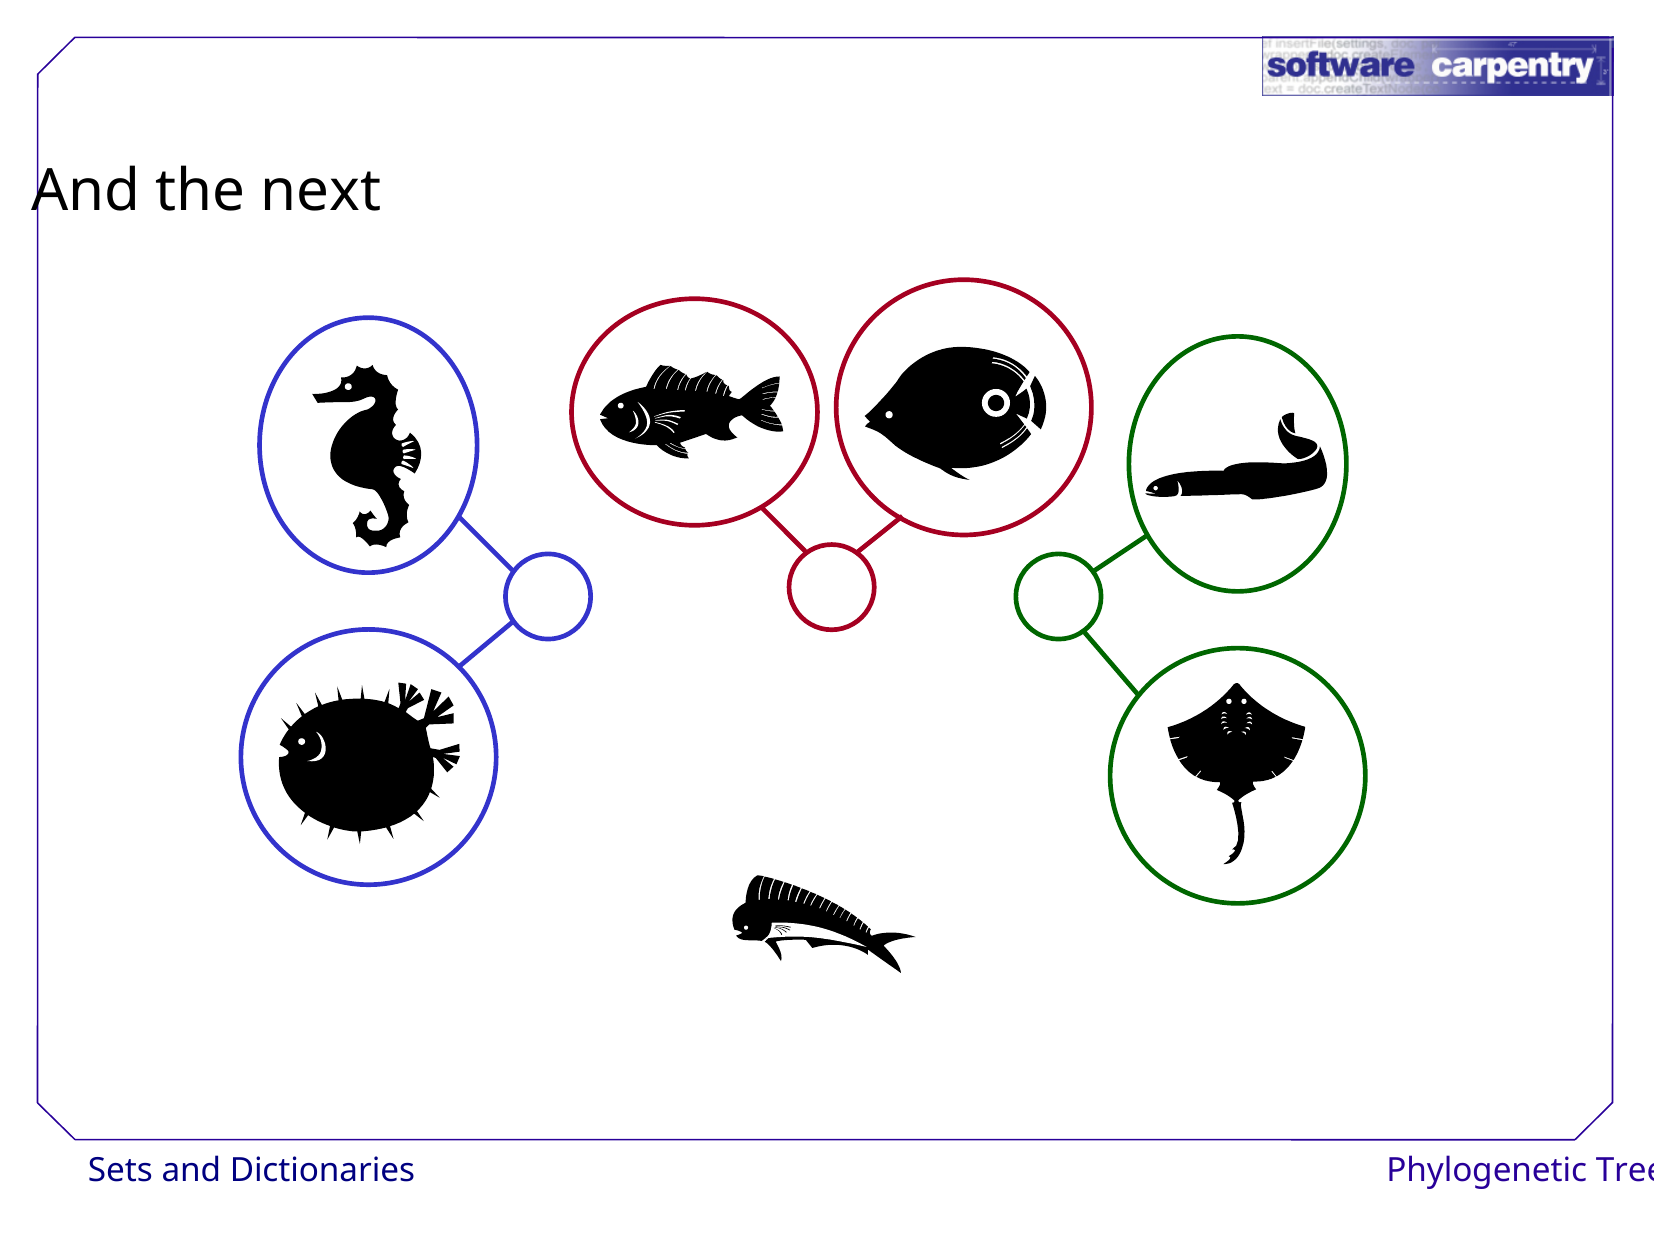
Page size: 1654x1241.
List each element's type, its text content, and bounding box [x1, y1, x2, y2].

picture [1167, 683, 1306, 866]
picture [600, 364, 784, 460]
picture [1262, 36, 1614, 96]
picture [276, 682, 460, 845]
picture [864, 346, 1048, 480]
picture [732, 875, 916, 973]
text_box And the next [16, 109, 547, 231]
picture [312, 364, 425, 548]
picture [1145, 411, 1328, 501]
